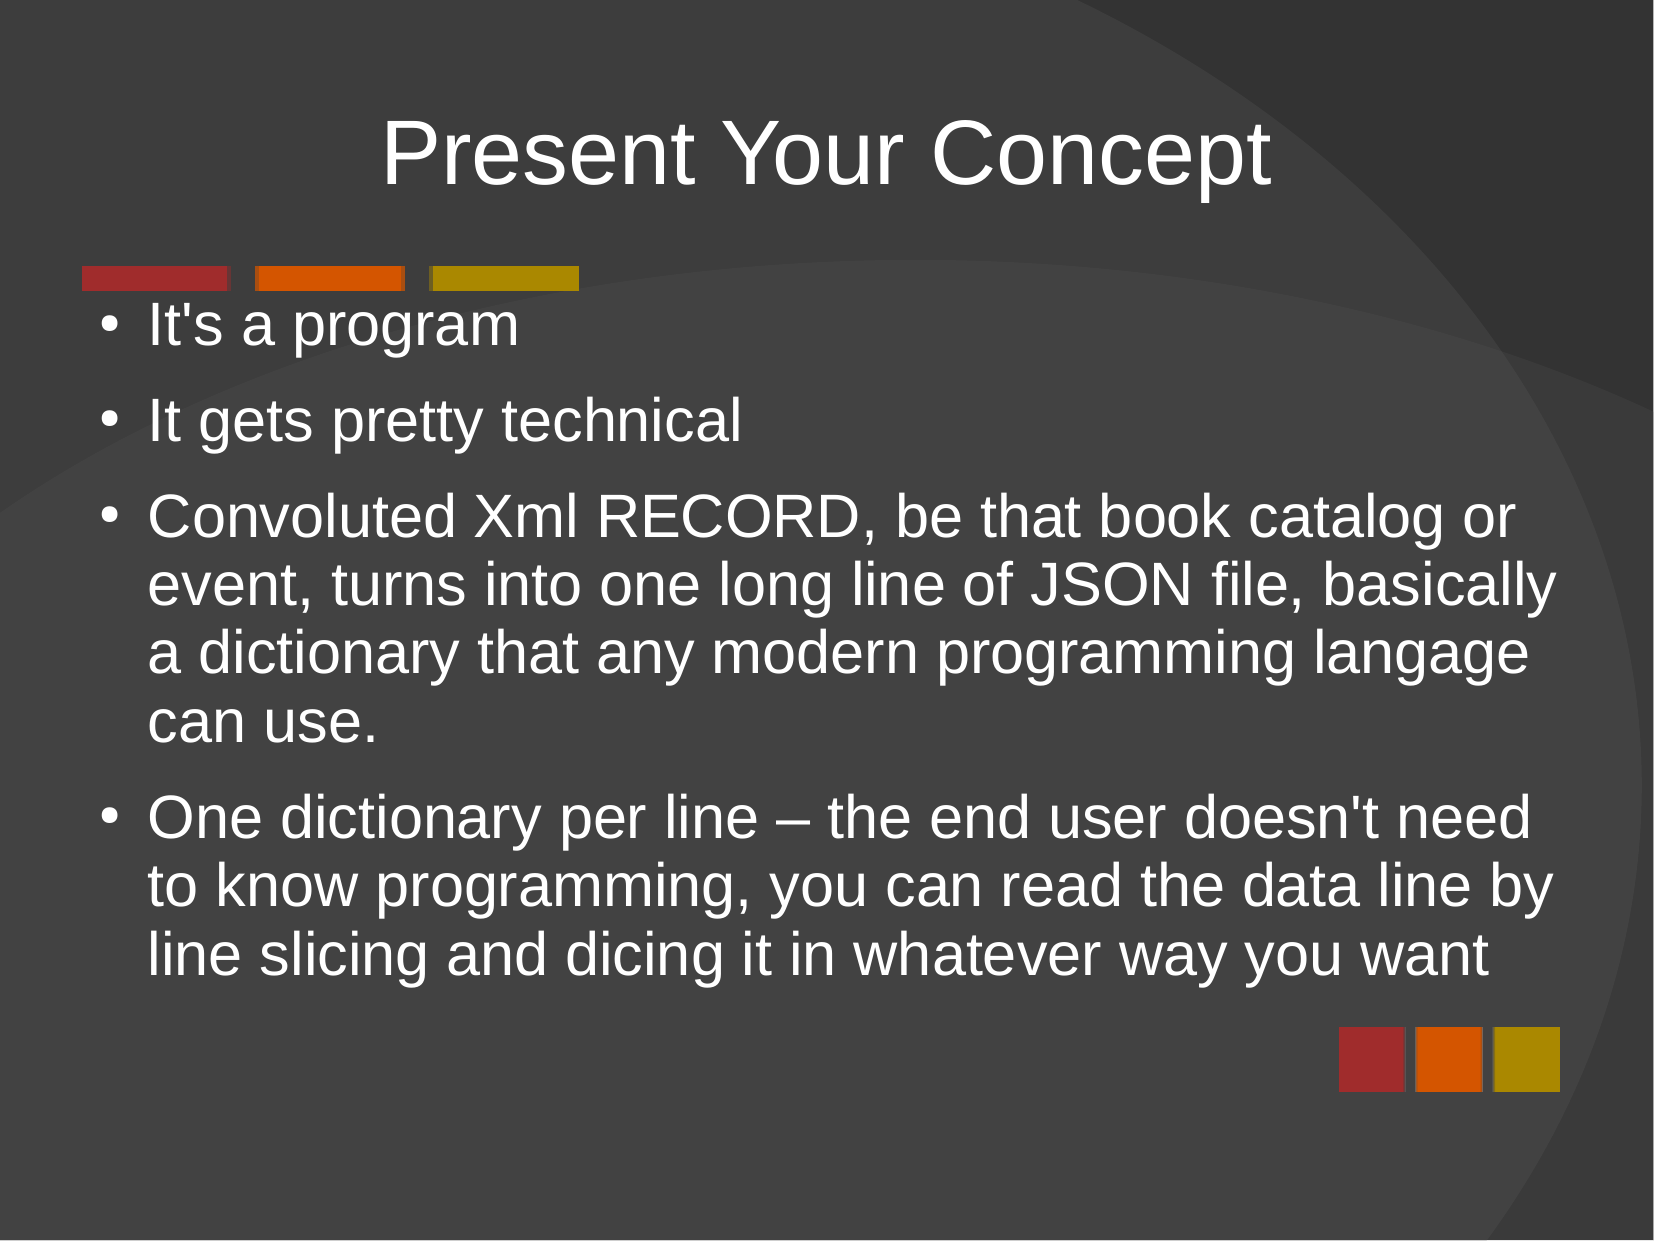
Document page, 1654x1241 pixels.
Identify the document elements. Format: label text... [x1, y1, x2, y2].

picture [1339, 1027, 1560, 1092]
title Present Your Concept [82, 49, 1571, 257]
list It's a program It gets pretty technical Convoluted Xml RECORD, be that book catalog or event, turns into one long line of JSON file, basically a dictionary that any modern programming langage can use. One dictionary per line – the end user doesn't need to know programming, you can read the data line by line slicing and dicing it in whatever way you want [82, 290, 1571, 1010]
picture [82, 266, 579, 290]
